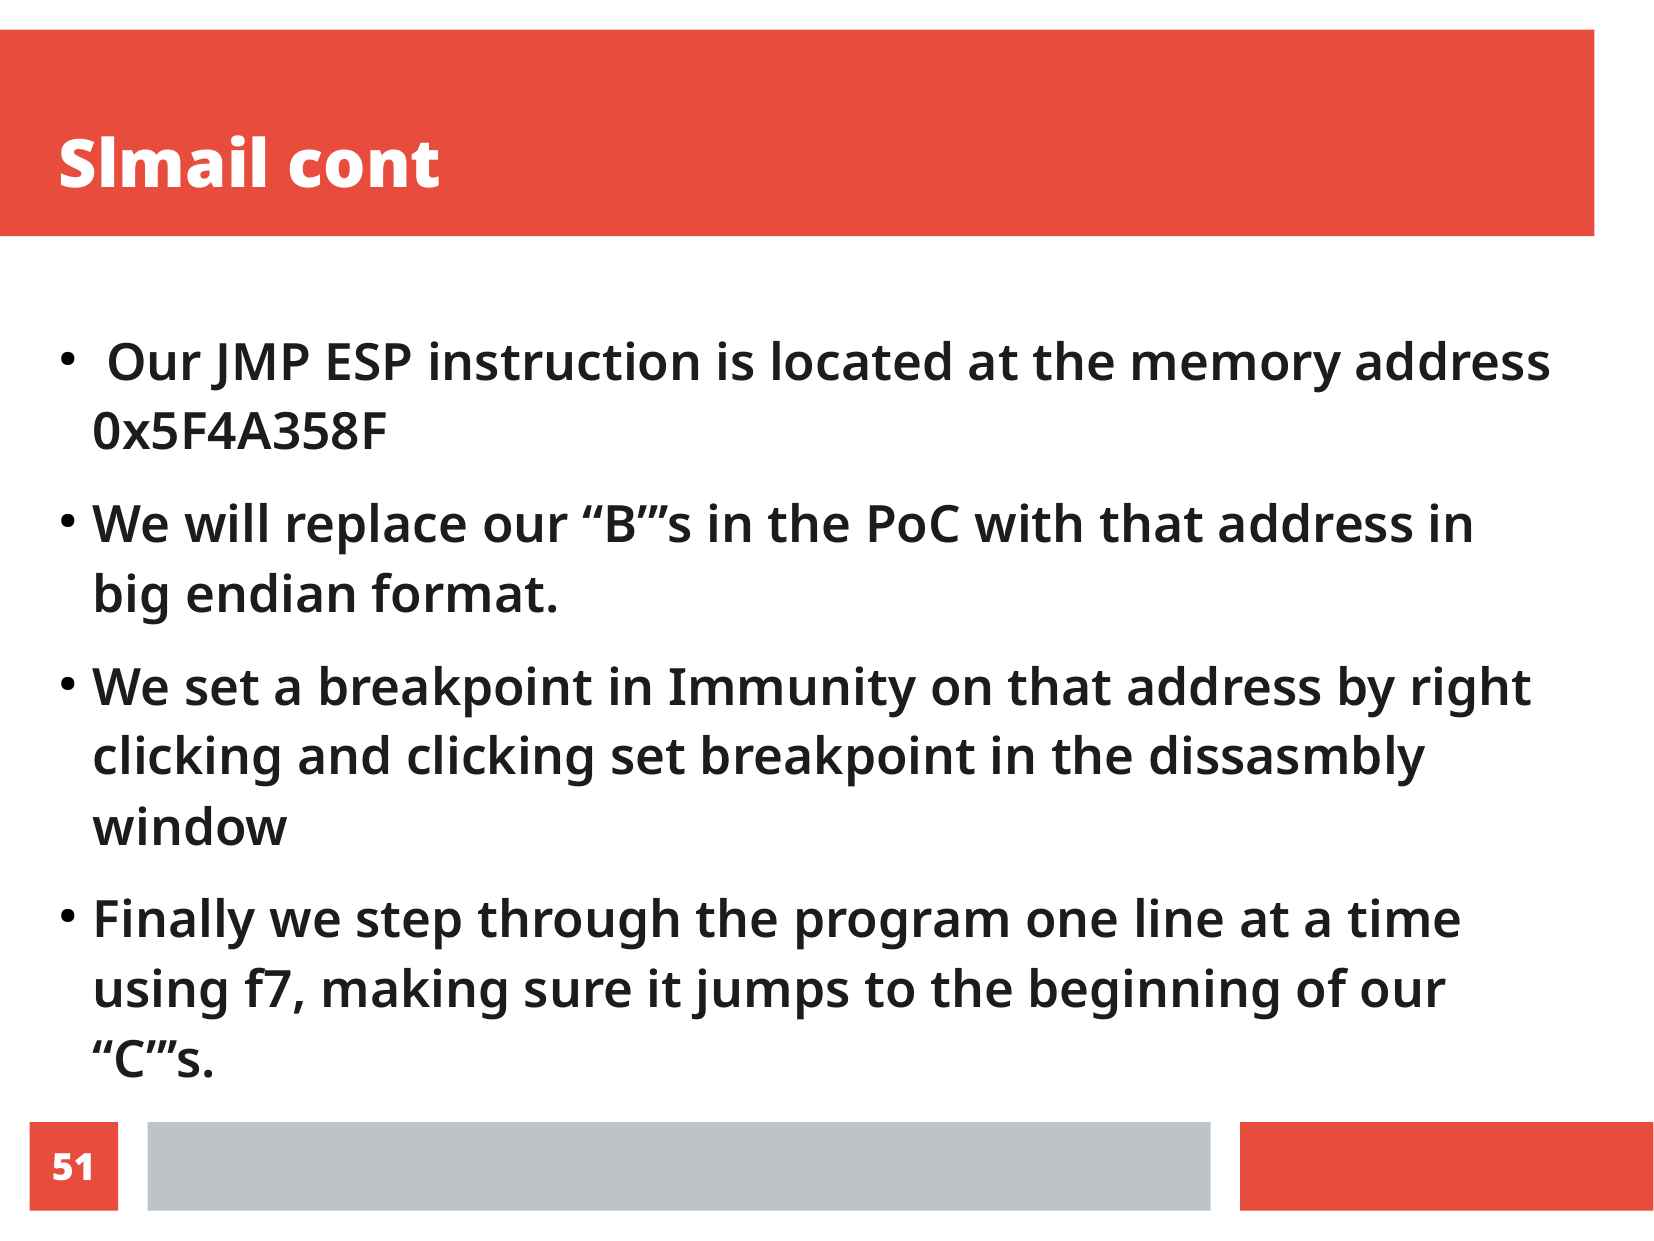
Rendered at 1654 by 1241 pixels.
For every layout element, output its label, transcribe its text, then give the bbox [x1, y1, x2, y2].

list Our JMP ESP instruction is located at the memory address 0x5F4A358F We will replace our “B”’s in the PoC with that address in big endian format. We set a breakpoint in Immunity on that address by right clicking and clicking set breakpoint in the dissasmbly window Finally we step through the program one line at a time using f7, making sure it jumps to the beginning of our “C”’s. [59, 324, 1565, 1093]
title Slmail cont [59, 59, 1595, 207]
